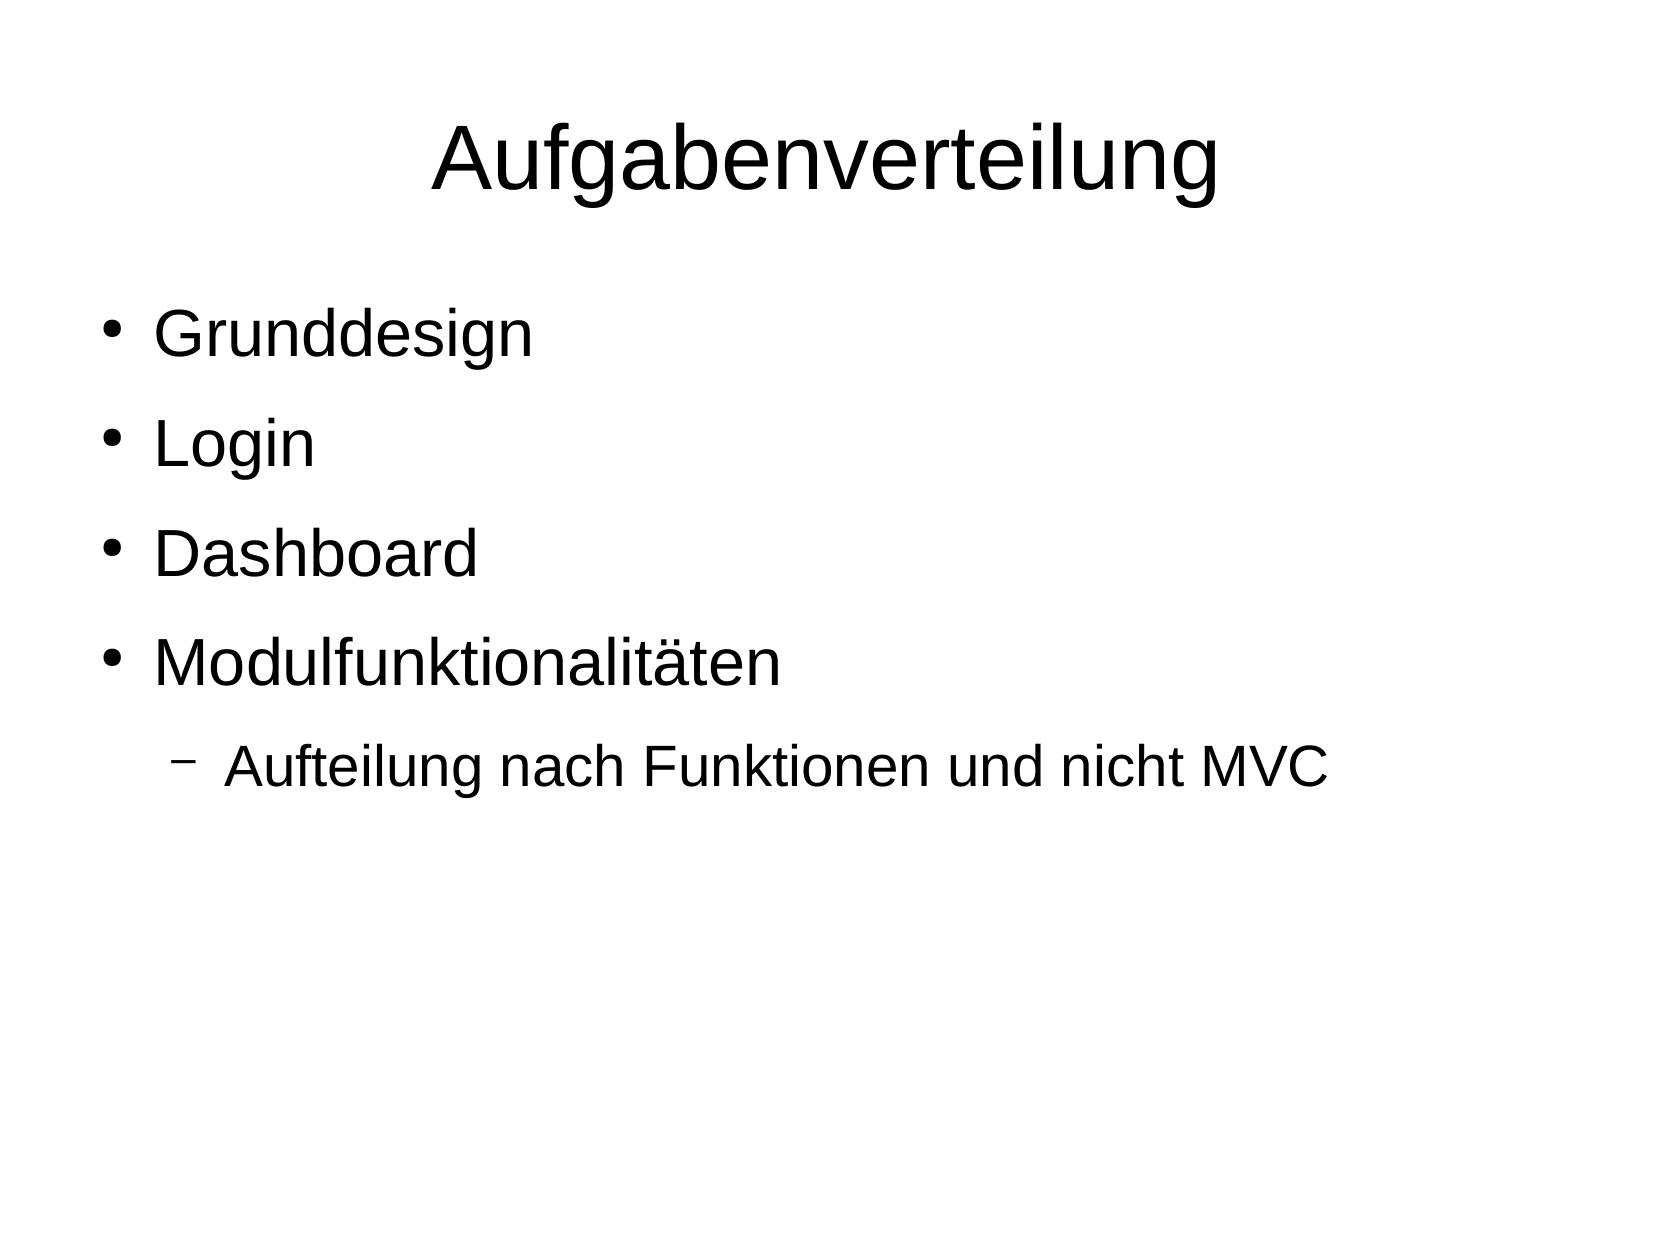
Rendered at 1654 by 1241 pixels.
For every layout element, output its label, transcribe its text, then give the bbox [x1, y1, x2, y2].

list Grunddesign Login Dashboard Modulfunktionalitäten Aufteilung nach Funktionen und nicht MVC [82, 290, 1571, 1010]
text_box Aufgabenverteilung [82, 49, 1571, 257]
